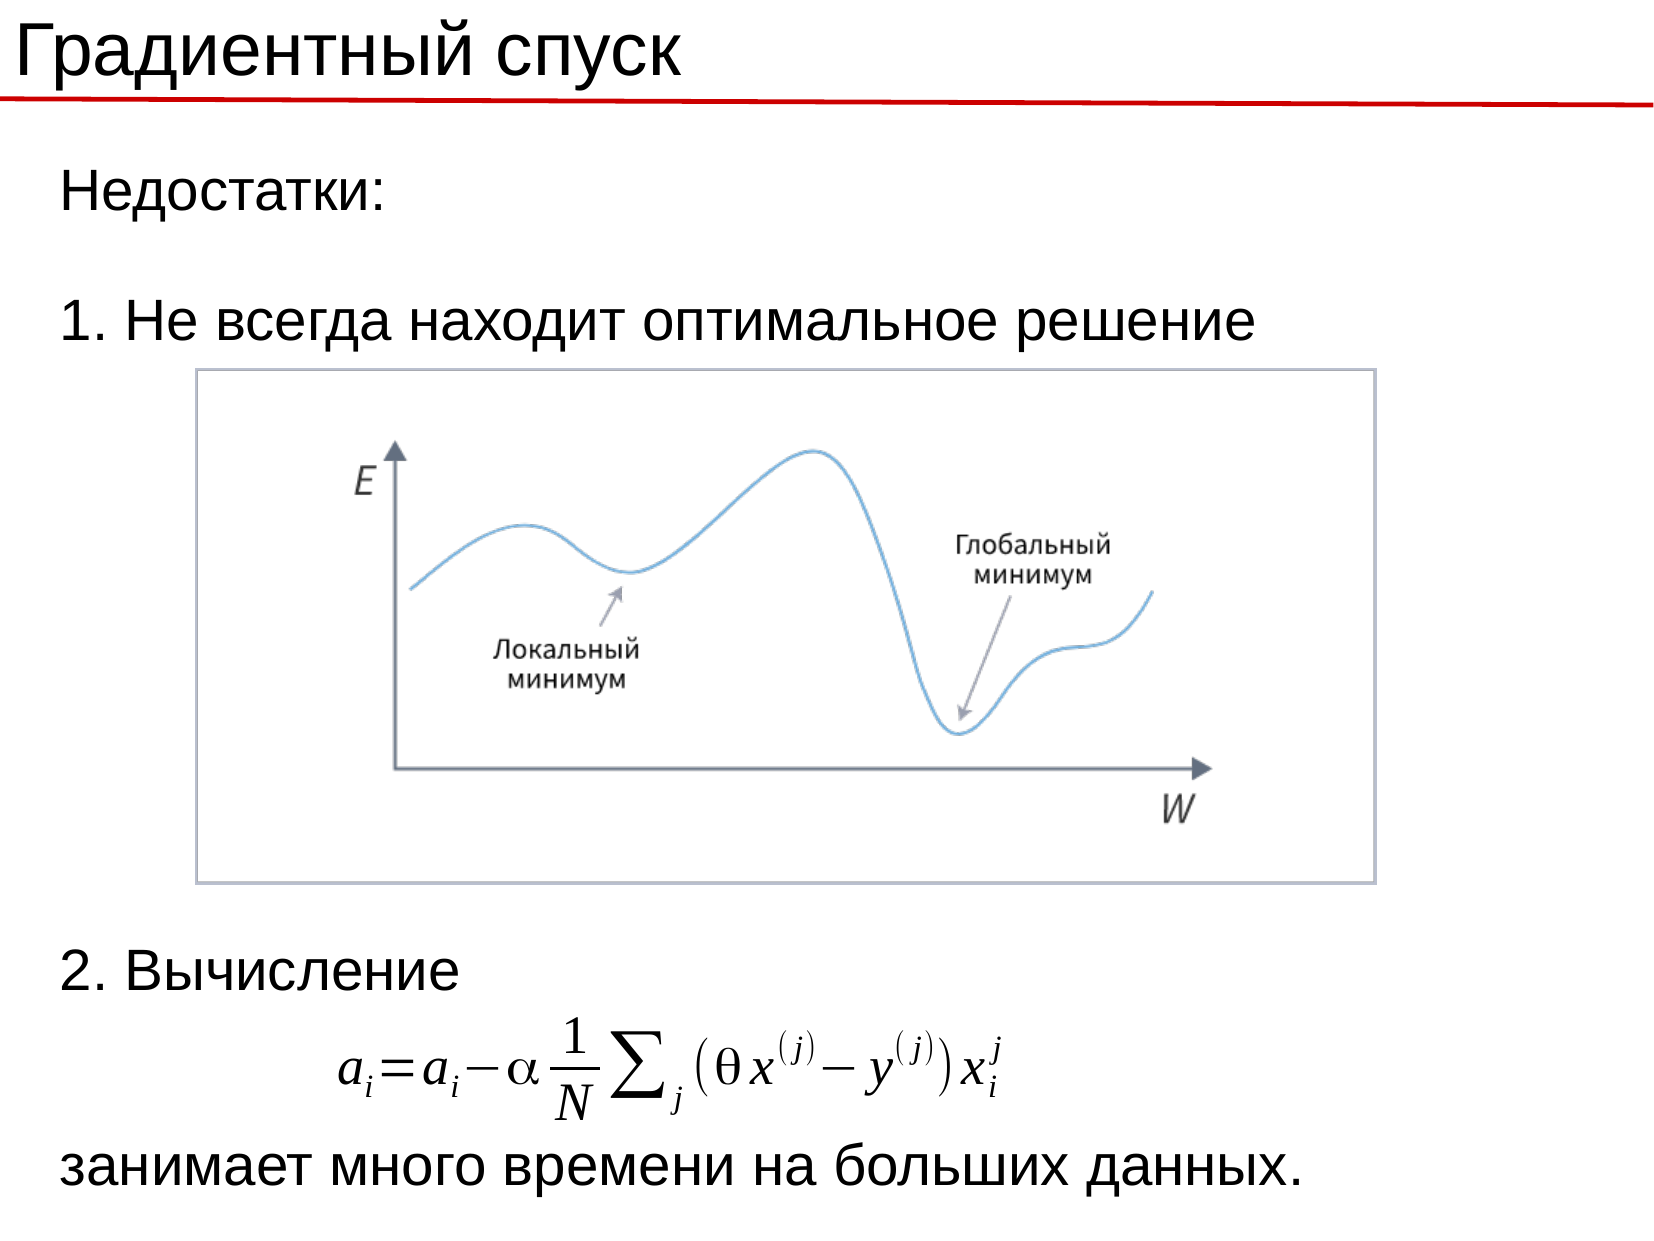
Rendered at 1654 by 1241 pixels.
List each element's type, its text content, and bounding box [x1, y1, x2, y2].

text_box Недостатки: 1. Не всегда находит оптимальное решение 2. Вычисление занимает много времени на больших данных. [45, 150, 1411, 1241]
text_box Градиентный спуск [0, 0, 1306, 99]
picture [195, 368, 1377, 886]
